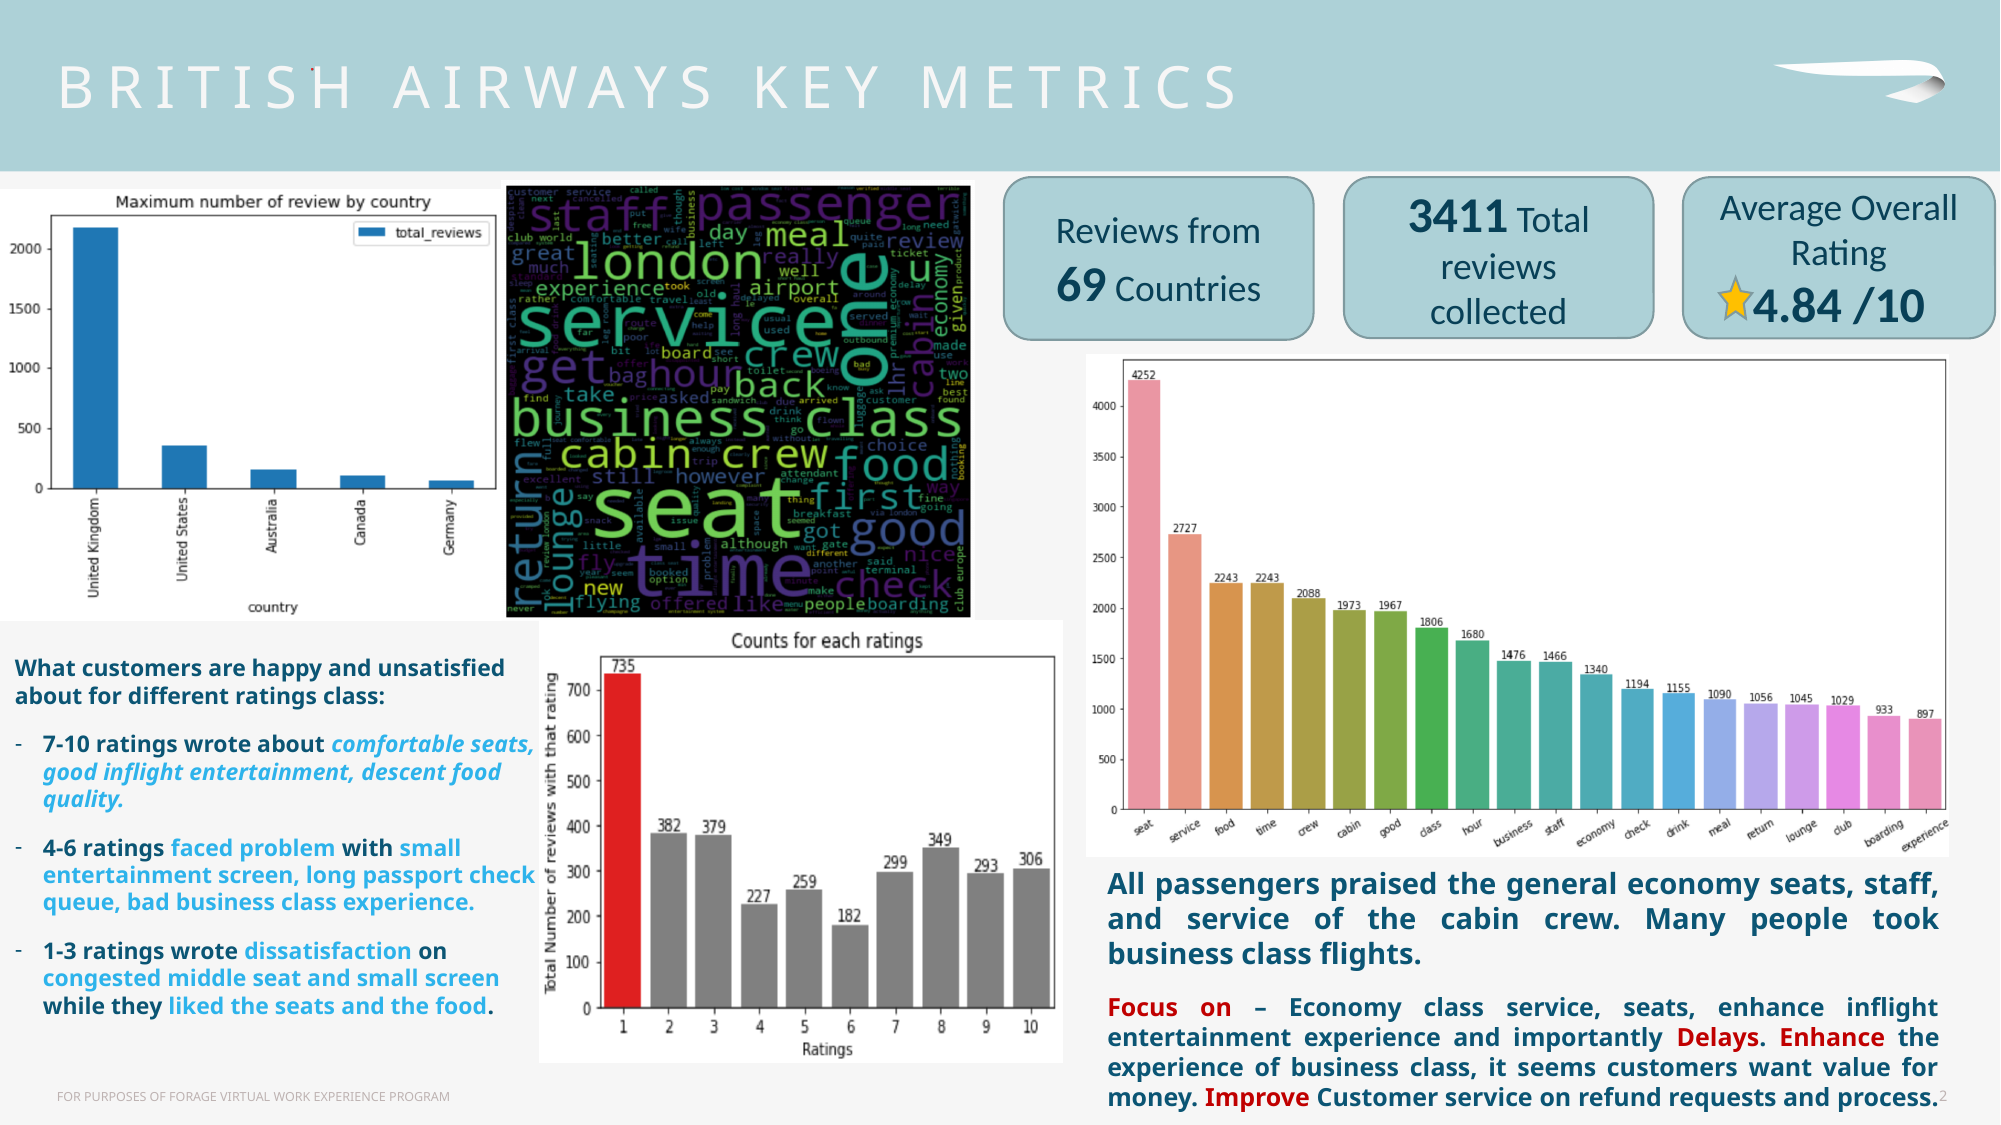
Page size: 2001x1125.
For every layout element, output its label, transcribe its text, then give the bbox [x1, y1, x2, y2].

picture [1086, 354, 1949, 857]
picture [0, 67, 1063, 1063]
text_box [1719, 277, 1753, 319]
list All passengers praised the general economy seats, staff, and service of the cabin crew. Many people took business class flights. Focus on – Economy class service, seats, enhance inflight entertainment experience and importantly Delays. Enhance the experience of business class, it seems customers want value for money. Improve Customer service on refund requests and process. [1092, 858, 1955, 1034]
title British Airways Key metrics [56, 53, 1500, 126]
text_box What customers are happy and unsatisfied about for different ratings class: 7-10 ratings wrote about comfortable seats, good inflight entertainment, descent food quality. 4-6 ratings faced problem with small entertainment screen, long passport check queue, bad business class experience. 1-3 ratings wrote dissatisfaction on congested middle seat and small screen while they liked the seats and the food. [0, 646, 562, 1093]
text_box Average Overall Rating 4.84 /10 [1683, 177, 1996, 339]
text_box Reviews from 69 Countries [1003, 177, 1314, 340]
text_box 3411 Total reviews collected [1343, 177, 1654, 339]
picture [1773, 60, 1945, 103]
